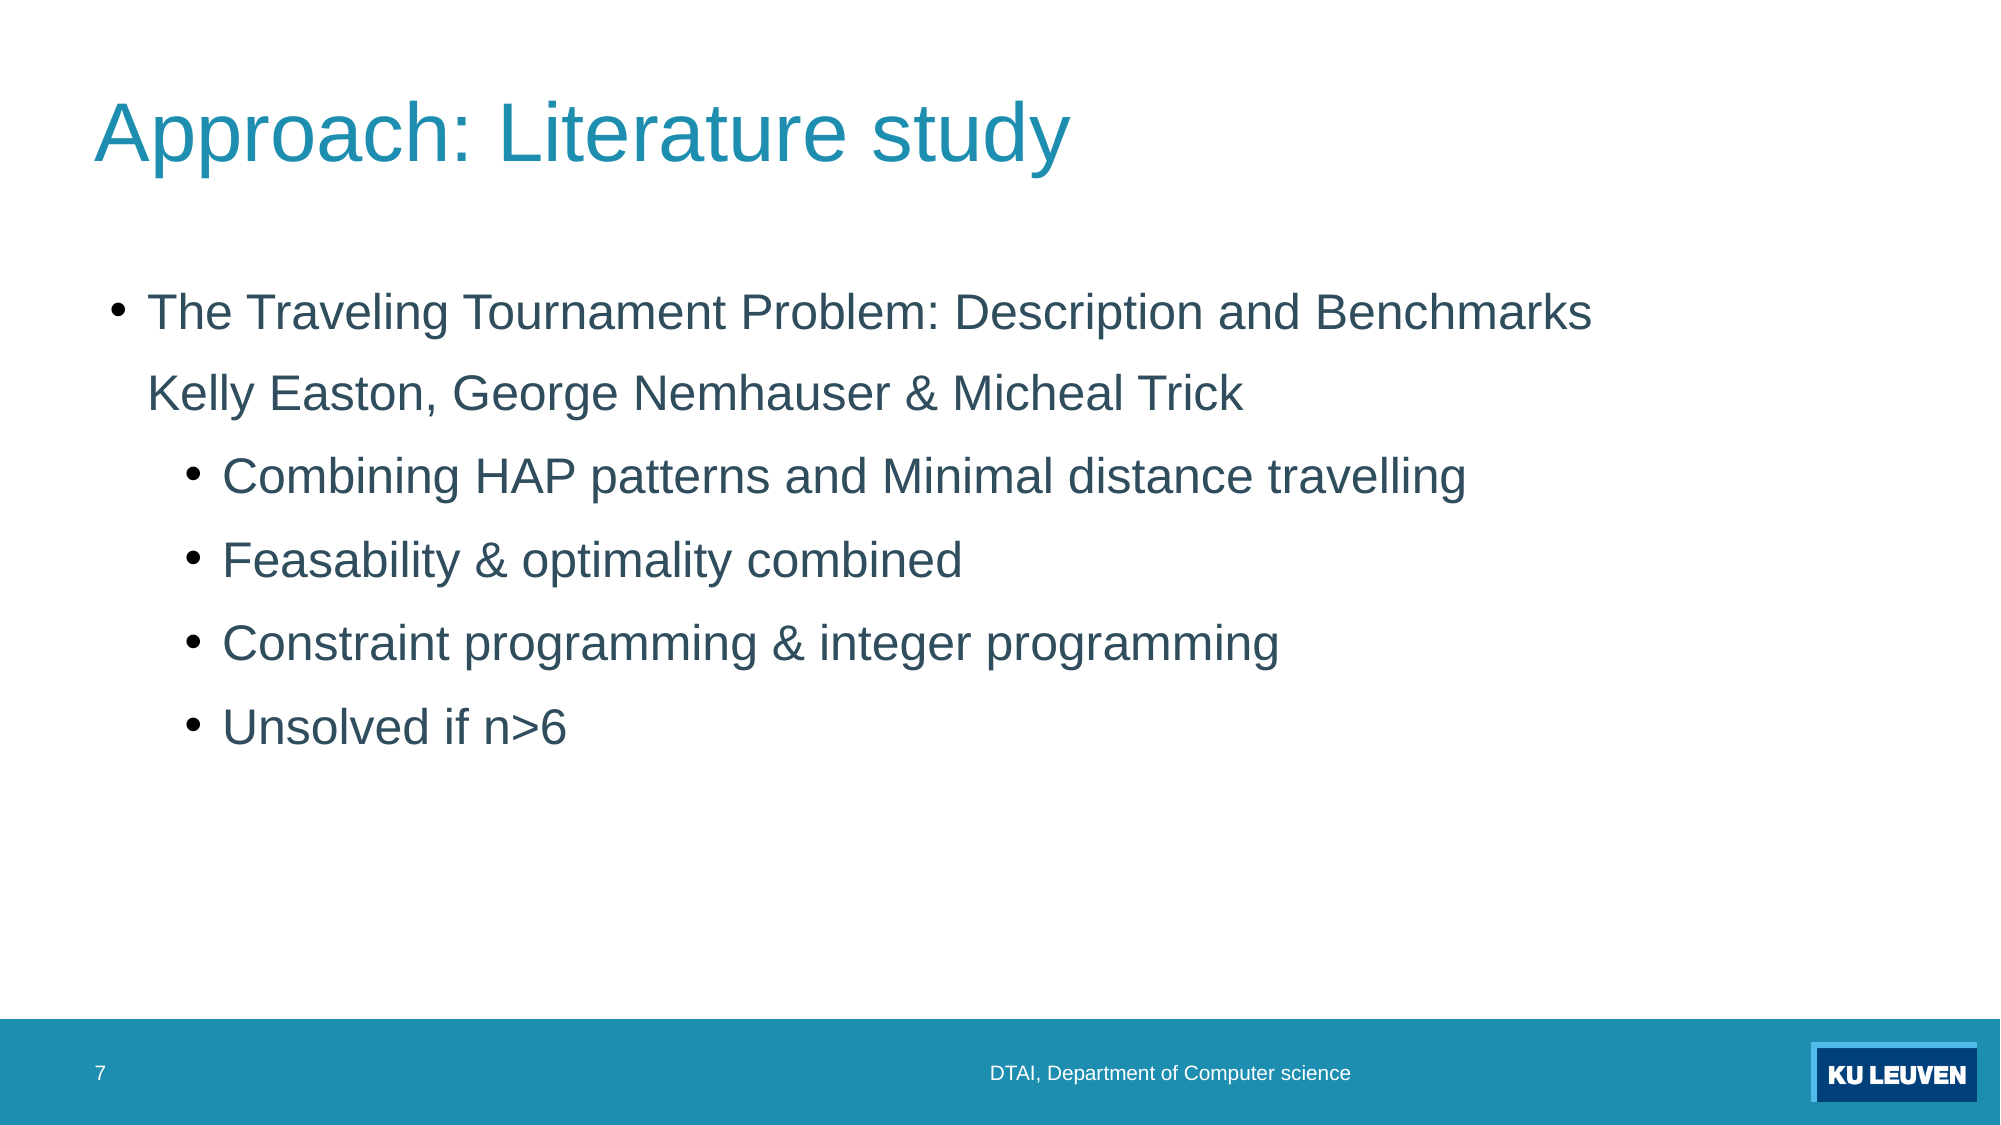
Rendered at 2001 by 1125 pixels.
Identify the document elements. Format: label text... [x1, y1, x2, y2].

picture [1811, 1042, 1977, 1102]
text_box DTAI, Department of Computer science [989, 1018, 1809, 1125]
text_box <number> [94, 1018, 201, 1125]
title Approach: Literature study [94, 33, 1906, 223]
list The Traveling Tournament Problem: Description and Benchmarks Kelly Easton, George Nemhauser & Micheal Trick Combining HAP patterns and Minimal distance travelling Feasability & optimality combined Constraint programming & integer programming Unsolved if n>6 [94, 271, 1906, 1004]
